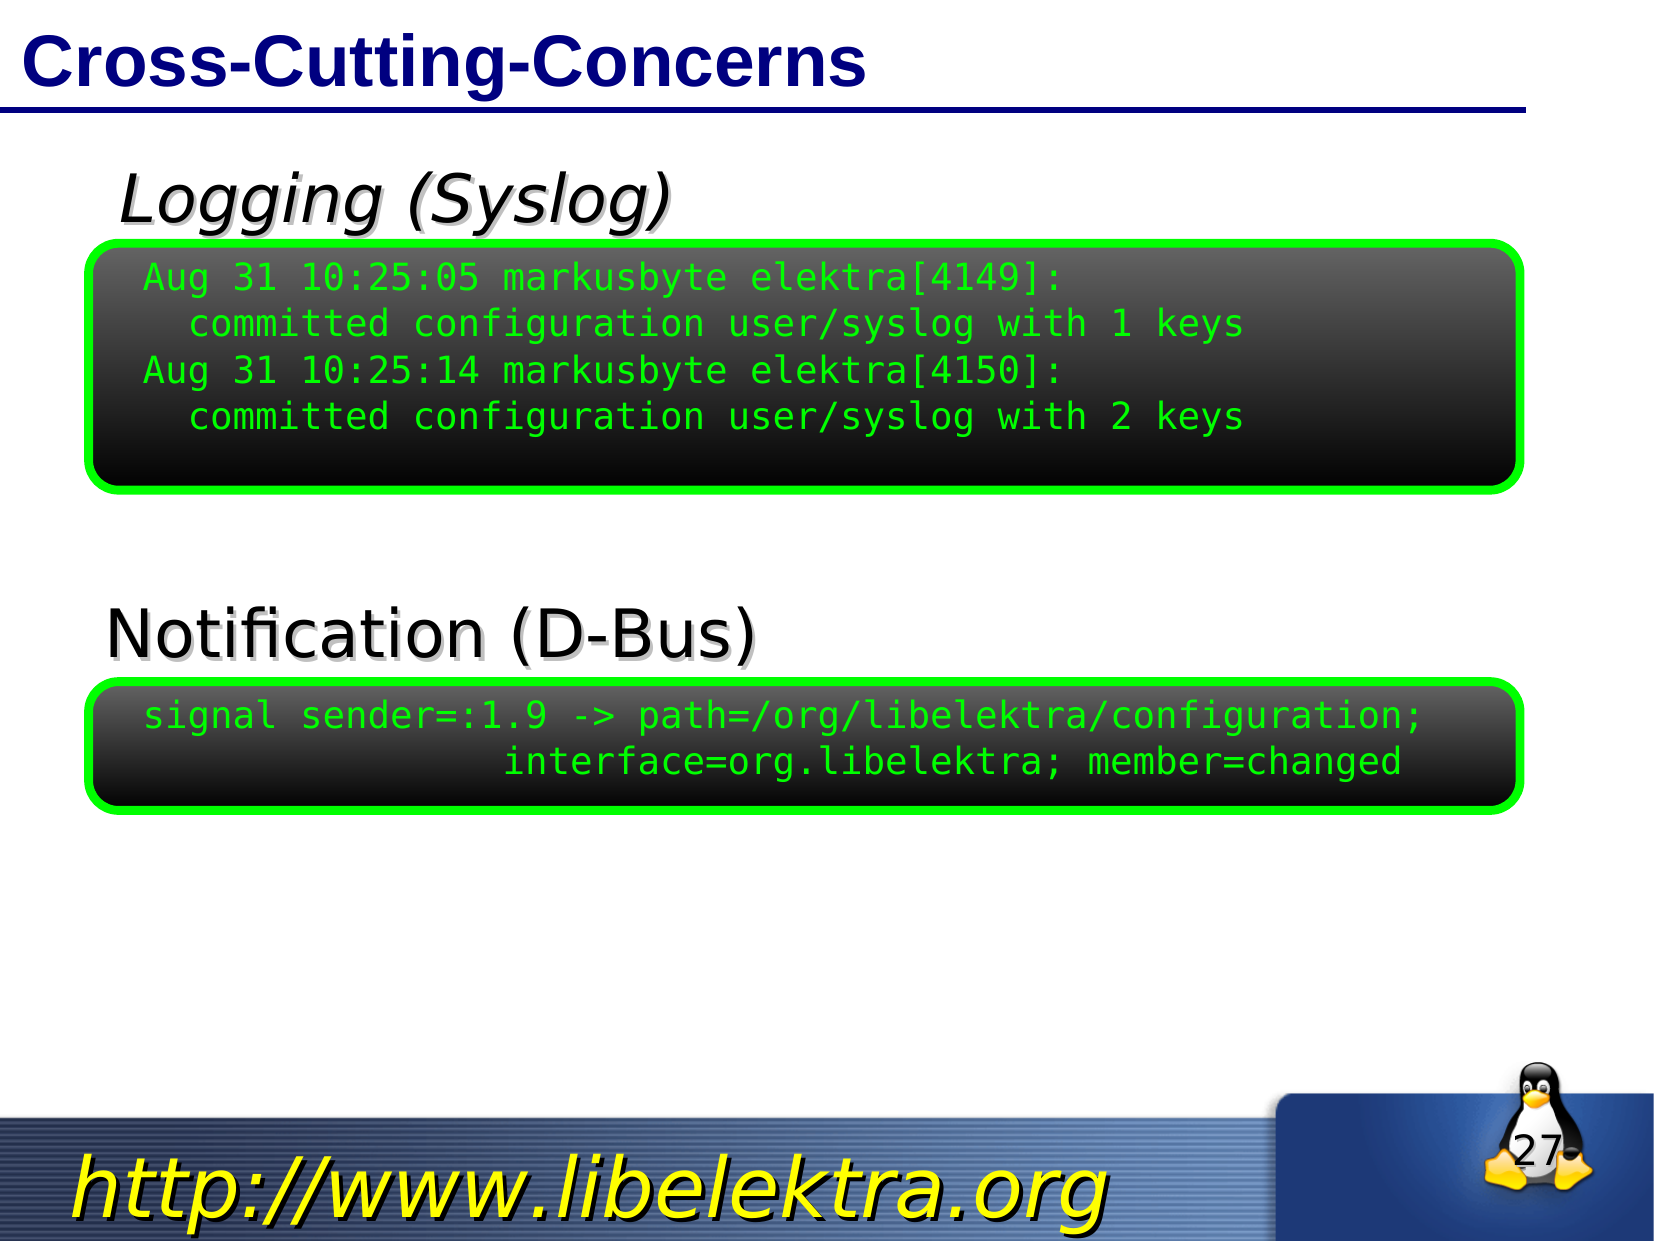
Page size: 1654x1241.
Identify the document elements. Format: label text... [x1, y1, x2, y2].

text_box <Nummer> [1312, 1122, 1565, 1178]
text_box [88, 681, 1521, 811]
text_box [88, 243, 1521, 491]
text_box Notification (D-Bus) [104, 590, 1071, 669]
text_box signal sender=:1.9 -> path=/org/libelektra/configuration; interface=org.libelektra; member=changed [142, 690, 1489, 802]
text_box Aug 31 10:25:05 markusbyte elektra[4149]: committed configuration user/syslog with 1 keys Aug 31 10:25:14 markusbyte elektra[4150]: committed configuration user/syslog with 2 keys [142, 252, 1489, 544]
picture [0, 1061, 1654, 1241]
text_box Cross-Cutting-Concerns [21, 14, 1611, 111]
text_box Logging (Syslog) [104, 147, 827, 241]
